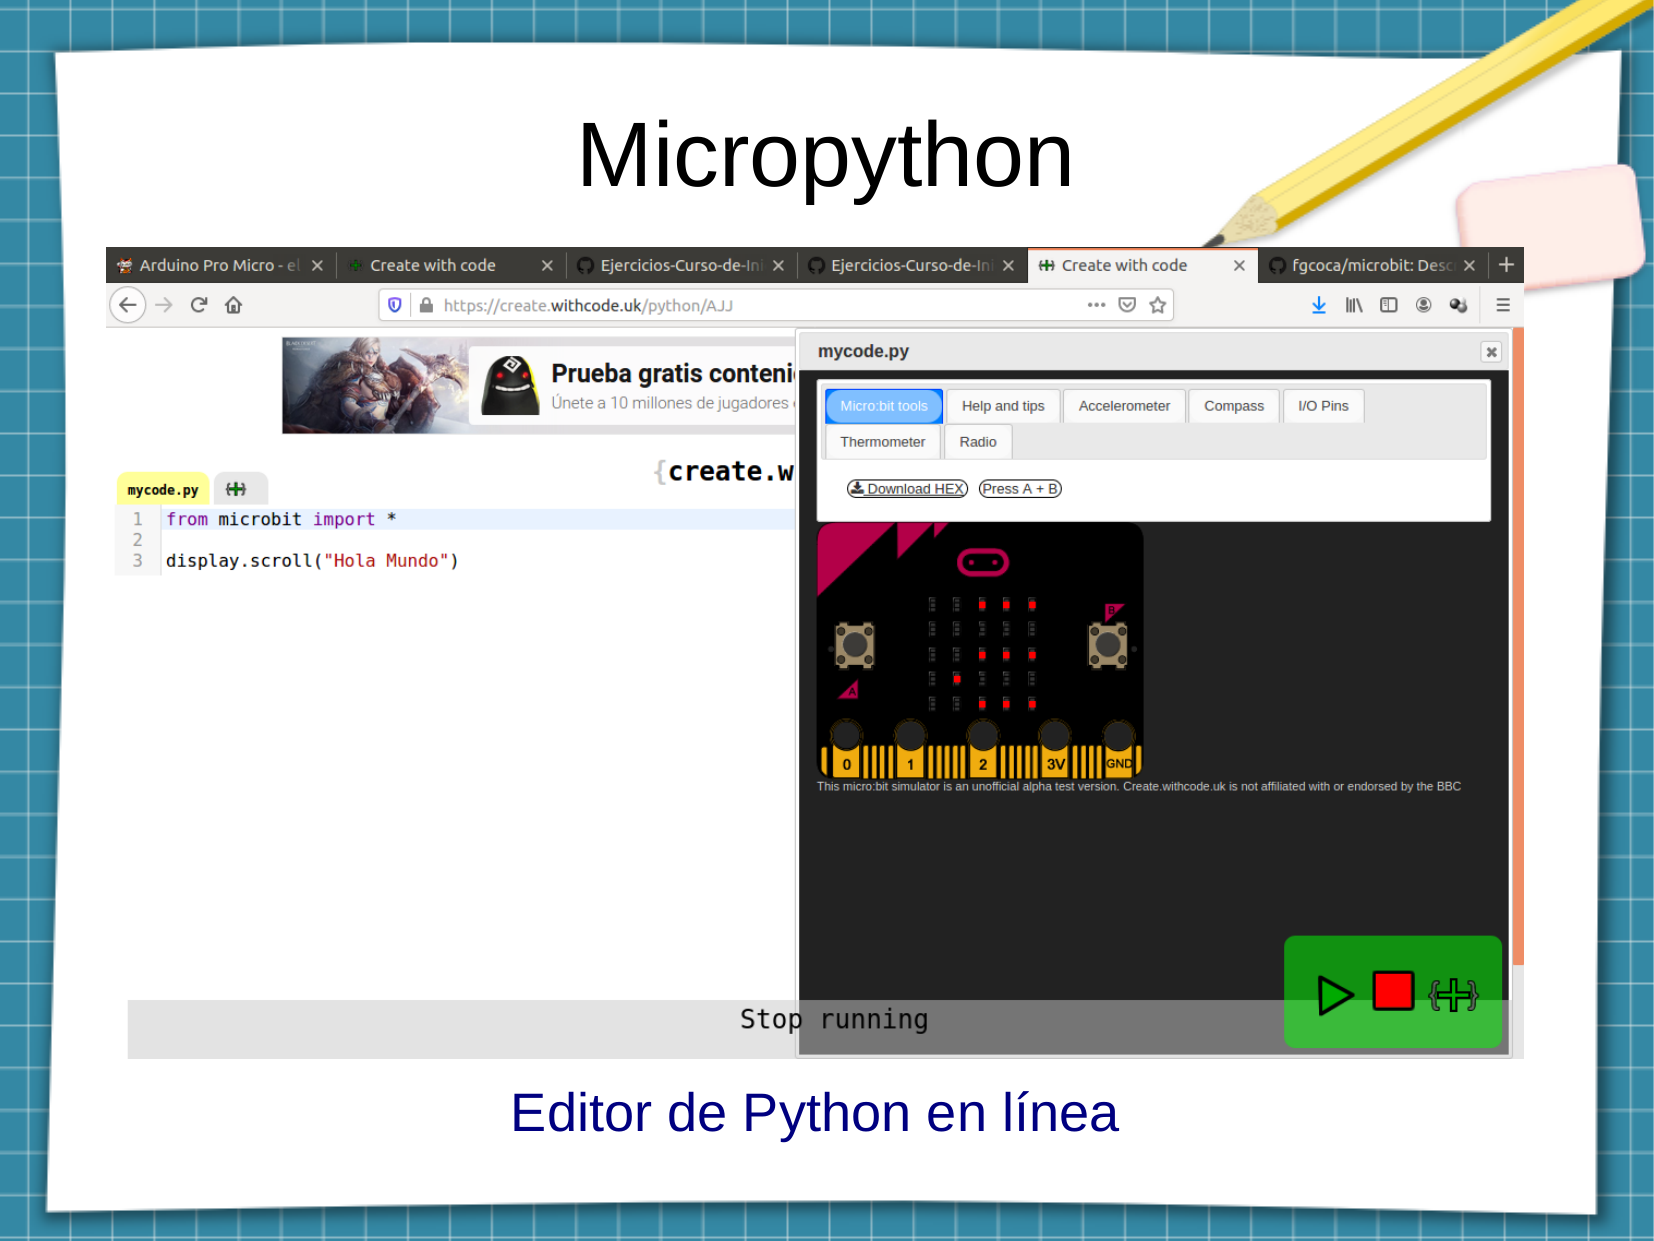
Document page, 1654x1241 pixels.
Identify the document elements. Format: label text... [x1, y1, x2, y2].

picture [0, 0, 1654, 1241]
title Micropython [82, 61, 1571, 249]
text_box Editor de Python en línea [496, 1074, 1146, 1151]
